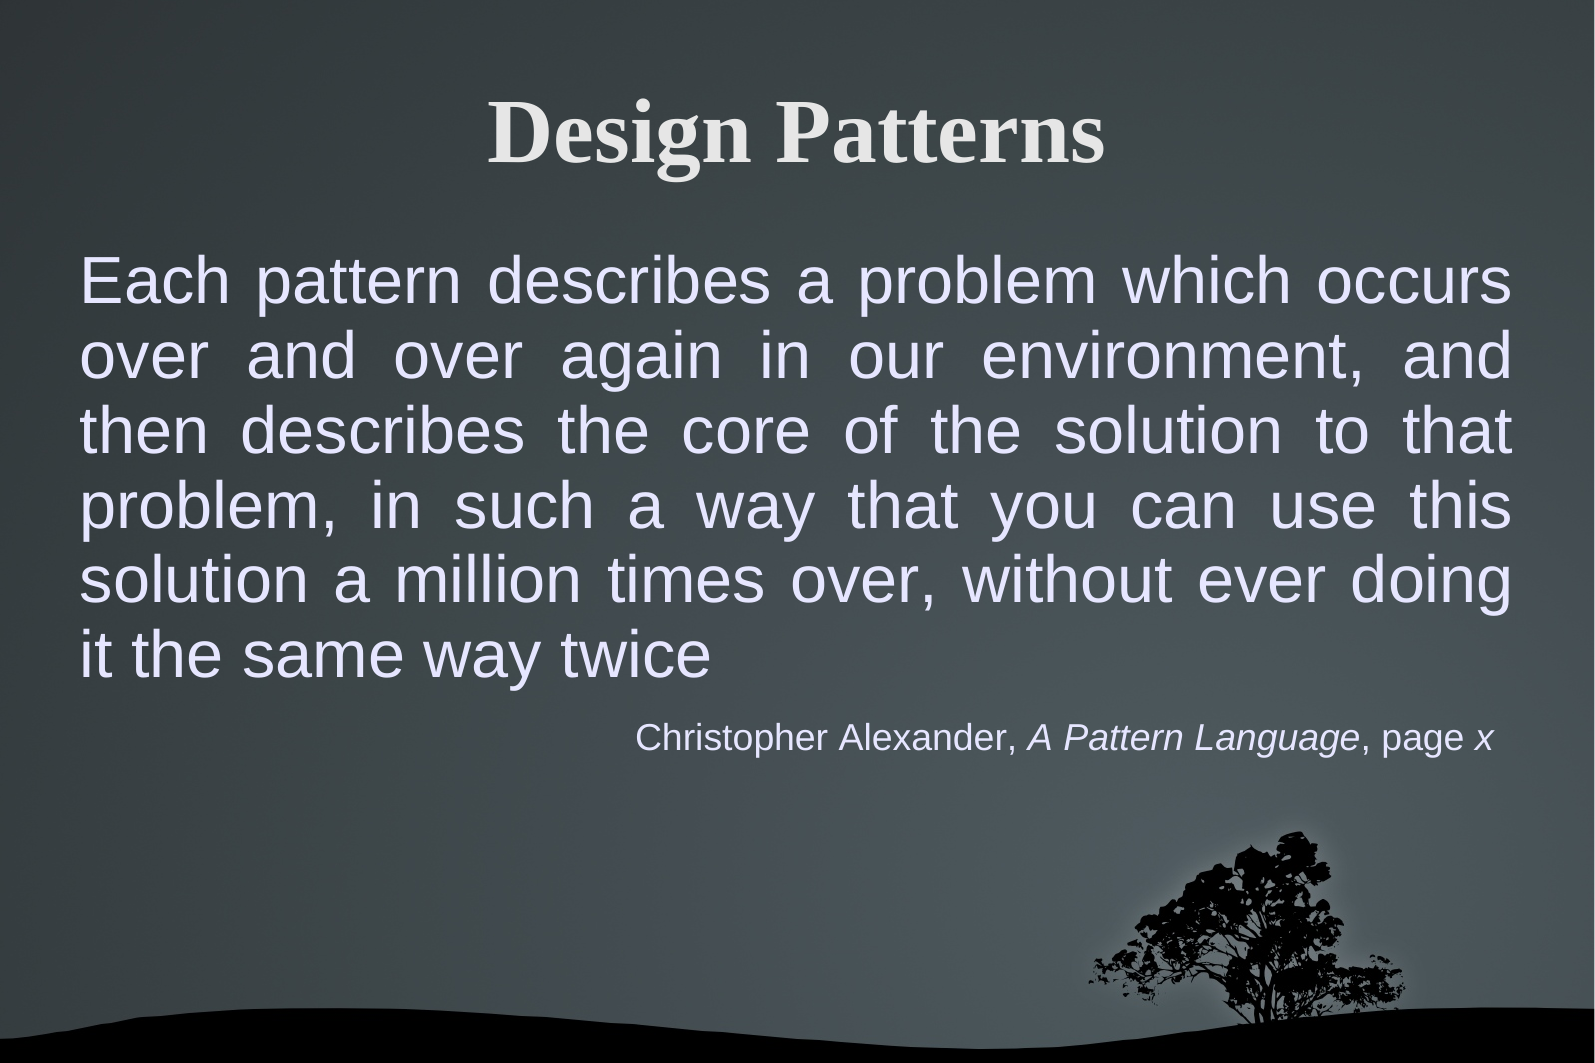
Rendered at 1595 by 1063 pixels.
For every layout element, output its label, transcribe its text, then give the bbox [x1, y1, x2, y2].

subtitle Each pattern describes a problem which occurs over and over again in our environment, and then describes the core of the solution to that problem, in such a way that you can use this solution a million times over, without ever doing it the same way twice [79, 243, 1515, 692]
text_box Christopher Alexander, A Pattern Language, page x [620, 708, 1509, 766]
title Design Patterns [79, 49, 1515, 213]
picture [0, 0, 1595, 1063]
